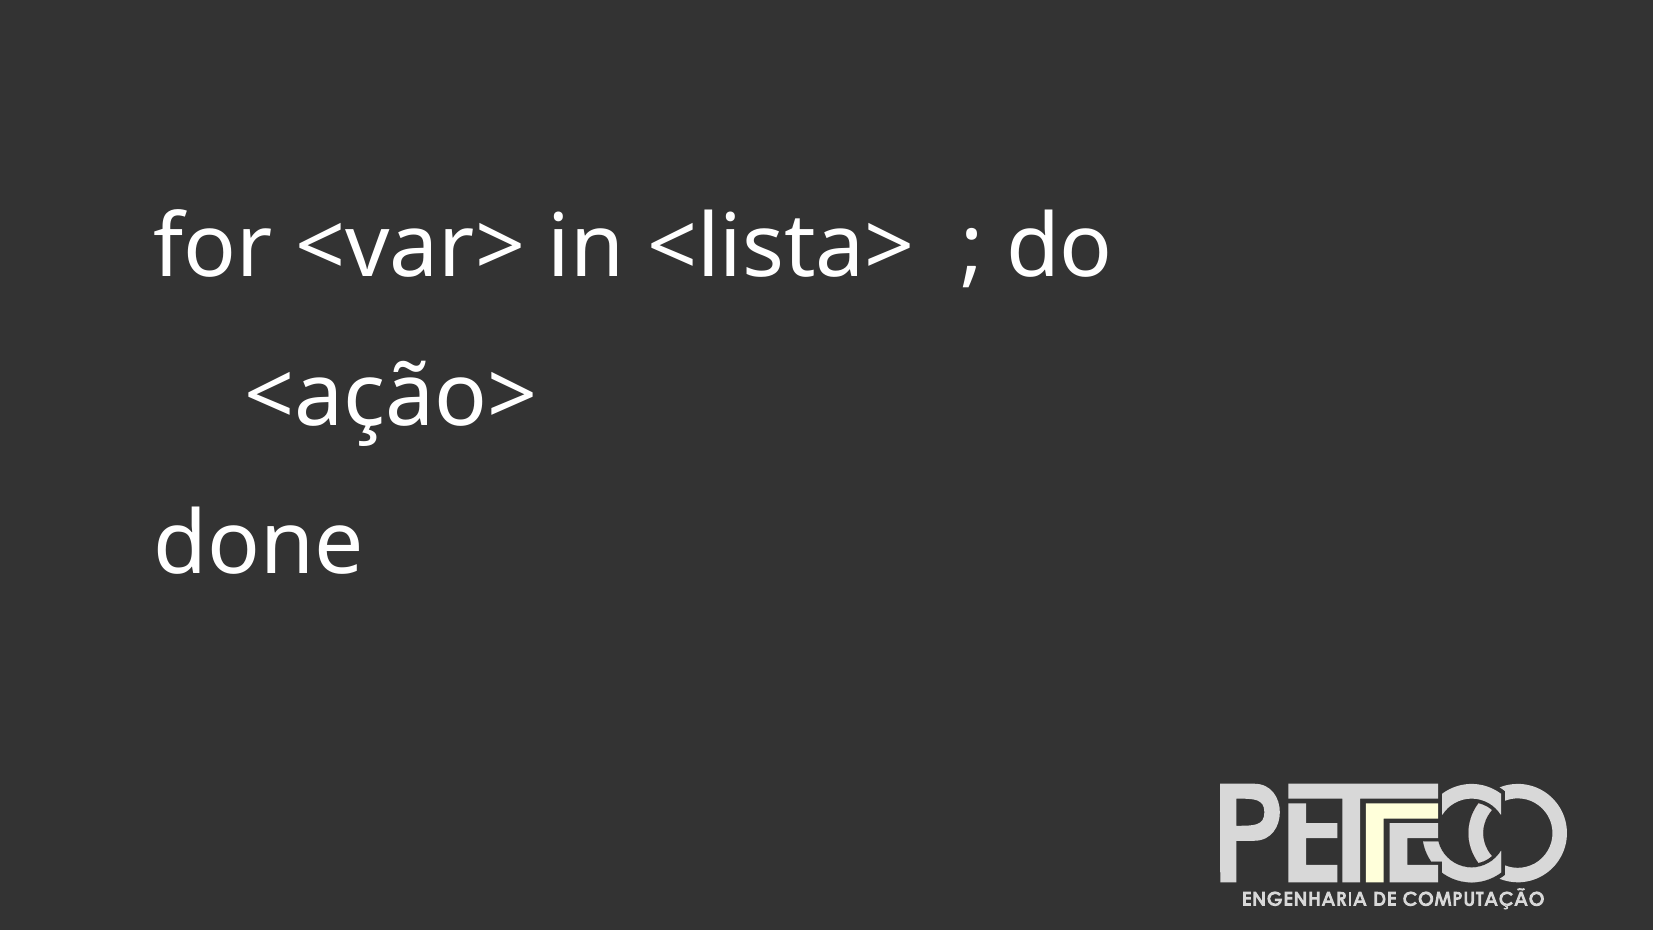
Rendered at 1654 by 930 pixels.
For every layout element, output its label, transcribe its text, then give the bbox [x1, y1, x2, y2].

list for <var> in <lista> ; do <ação> done [82, 182, 1571, 835]
